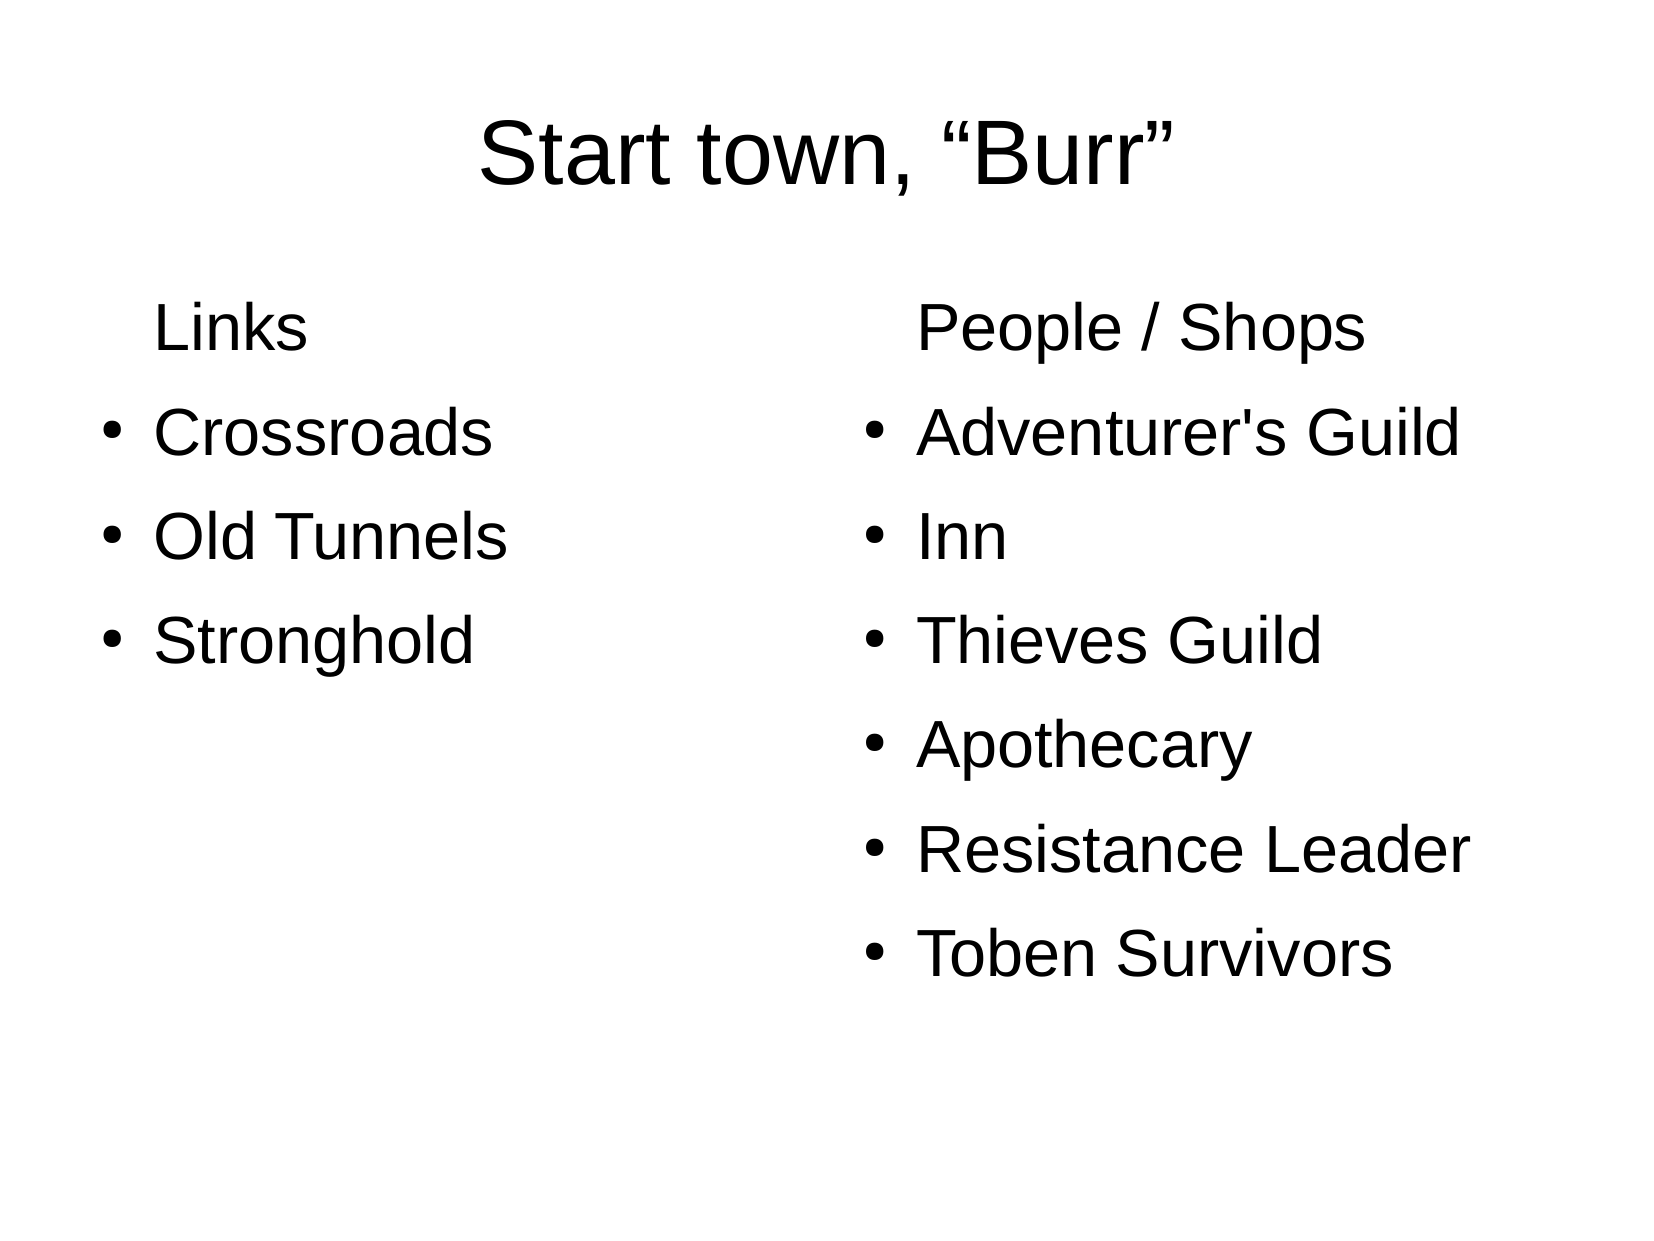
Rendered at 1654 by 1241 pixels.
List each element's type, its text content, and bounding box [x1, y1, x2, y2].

list Links Crossroads Old Tunnels Stronghold [82, 290, 809, 1109]
list People / Shops Adventurer's Guild Inn Thieves Guild Apothecary Resistance Leader Toben Survivors [845, 290, 1572, 1109]
title Start town, “Burr” [82, 56, 1571, 250]
